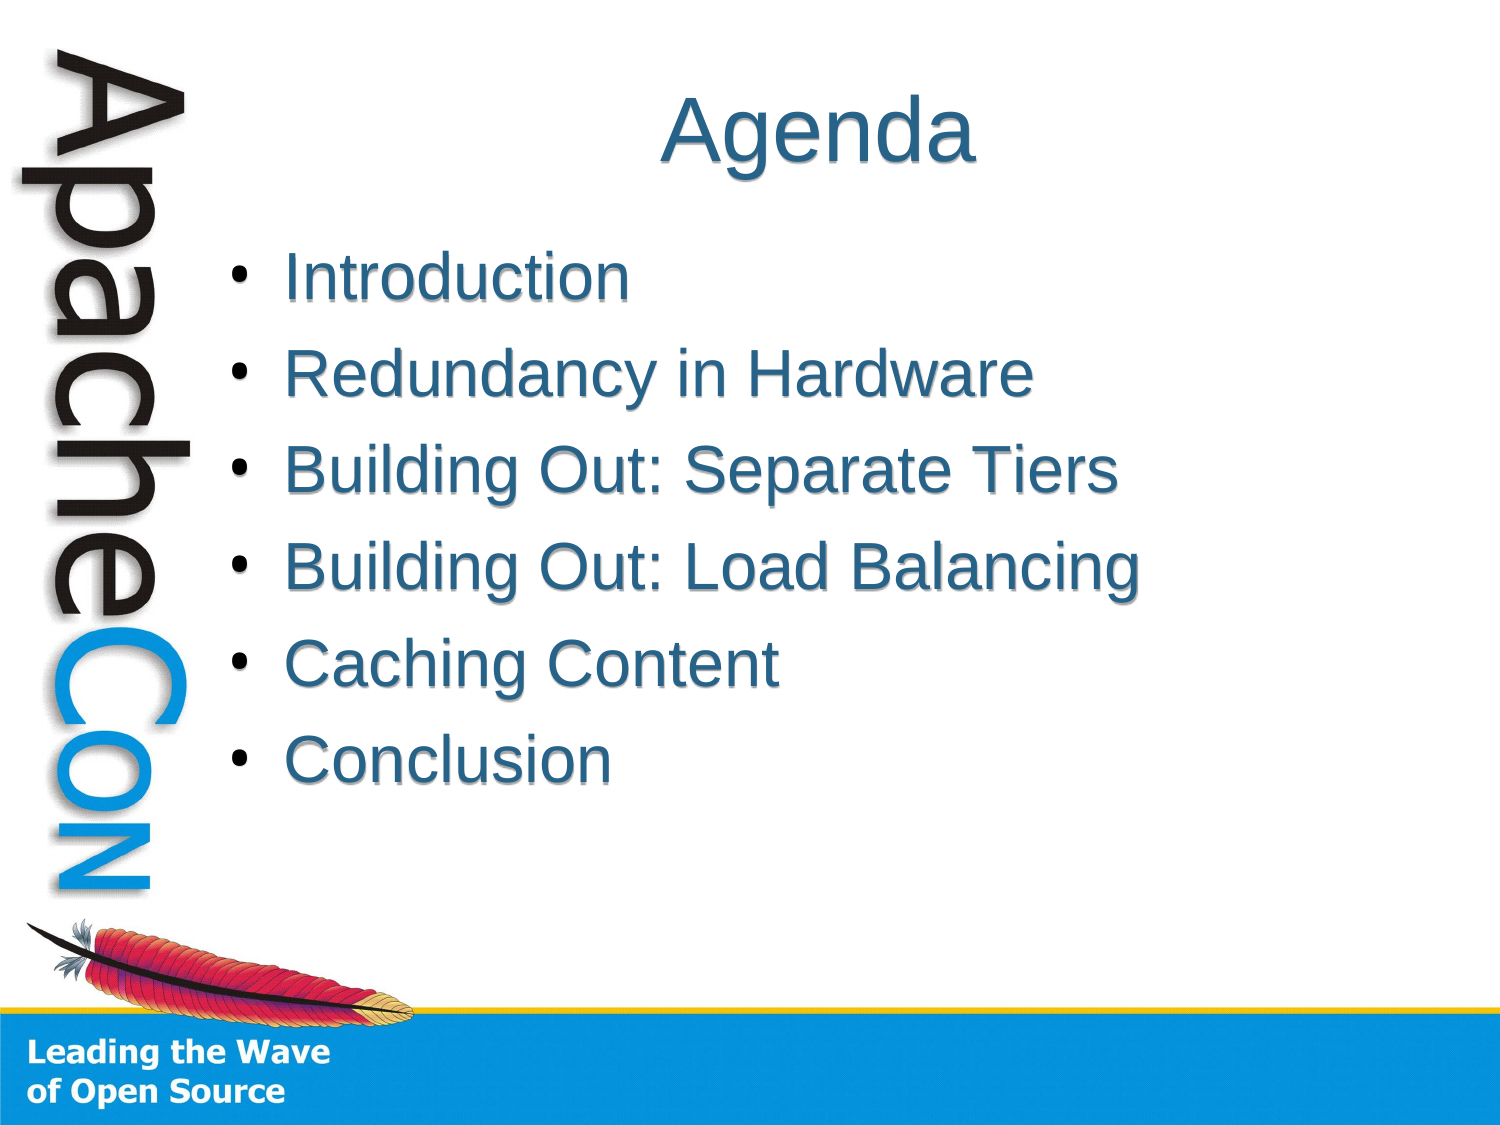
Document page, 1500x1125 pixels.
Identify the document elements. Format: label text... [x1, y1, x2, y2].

title Agenda [212, 62, 1426, 188]
list Introduction Redundancy in Hardware Building Out: Separate Tiers Building Out: Load Balancing Caching Content Conclusion [212, 224, 1426, 913]
